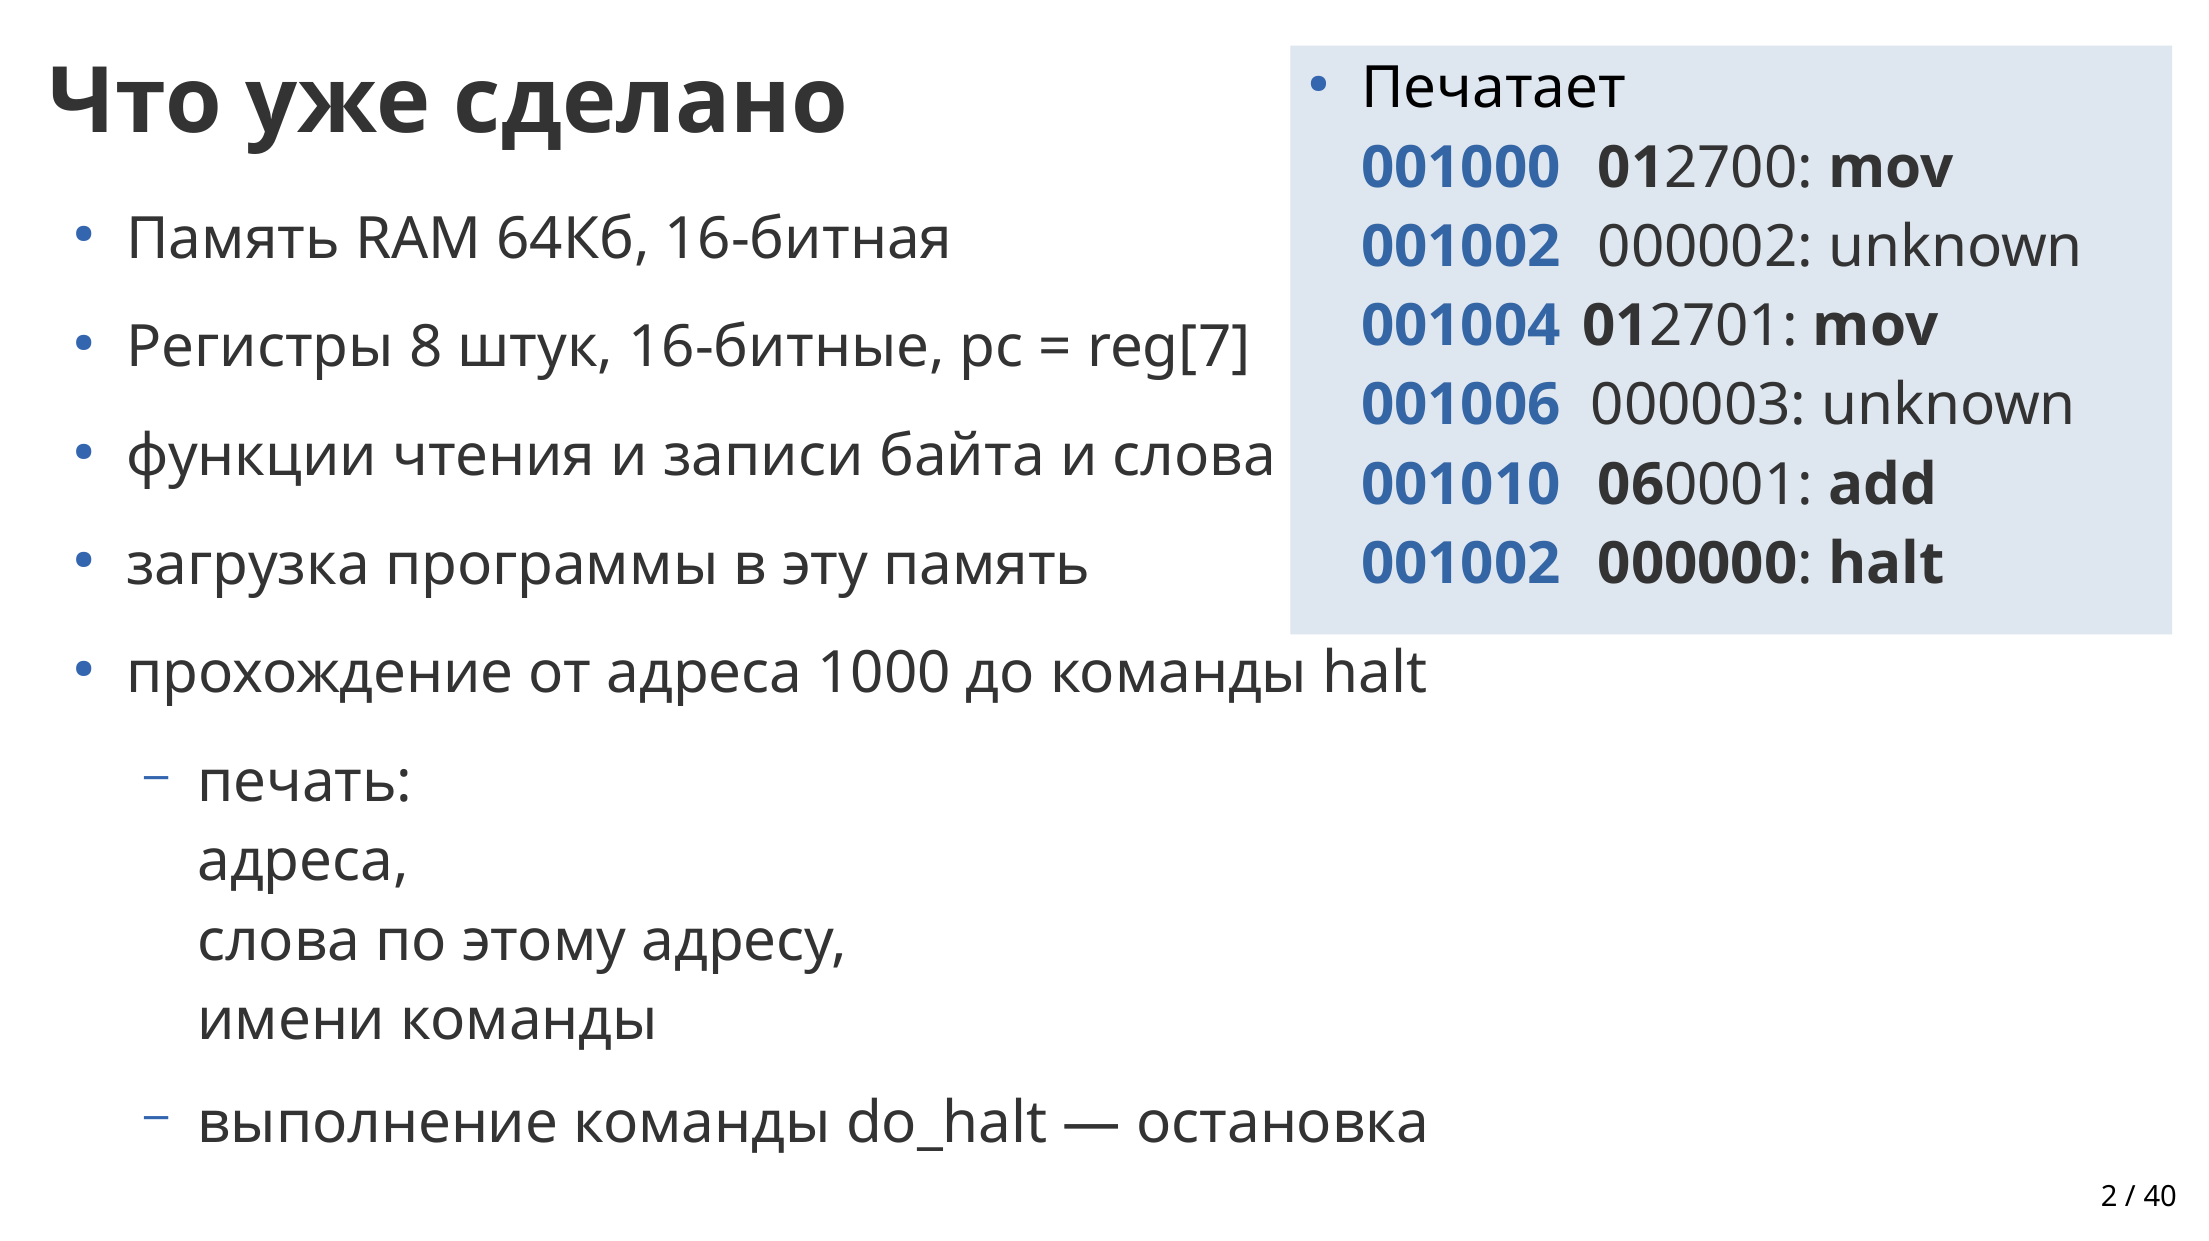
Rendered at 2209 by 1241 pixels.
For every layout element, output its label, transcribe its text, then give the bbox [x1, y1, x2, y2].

title Что уже сделано [48, 34, 2174, 160]
list Печатает 001000 012700: mov 001002 000002: unknown 001004 012701: mov 001006 000003: unknown 001010 060001: add 001002 000000: halt [1290, 45, 2173, 635]
list Память RAM 64Кб, 16-битная Регистры 8 штук, 16-битные, pc = reg[7] функции чтения и записи байта и слова загрузка программы в эту память прохождение от адреса 1000 до команды halt печать: адреса, слова по этому адресу, имени команды выполнение команды do_halt — остановка [55, 195, 1690, 1177]
